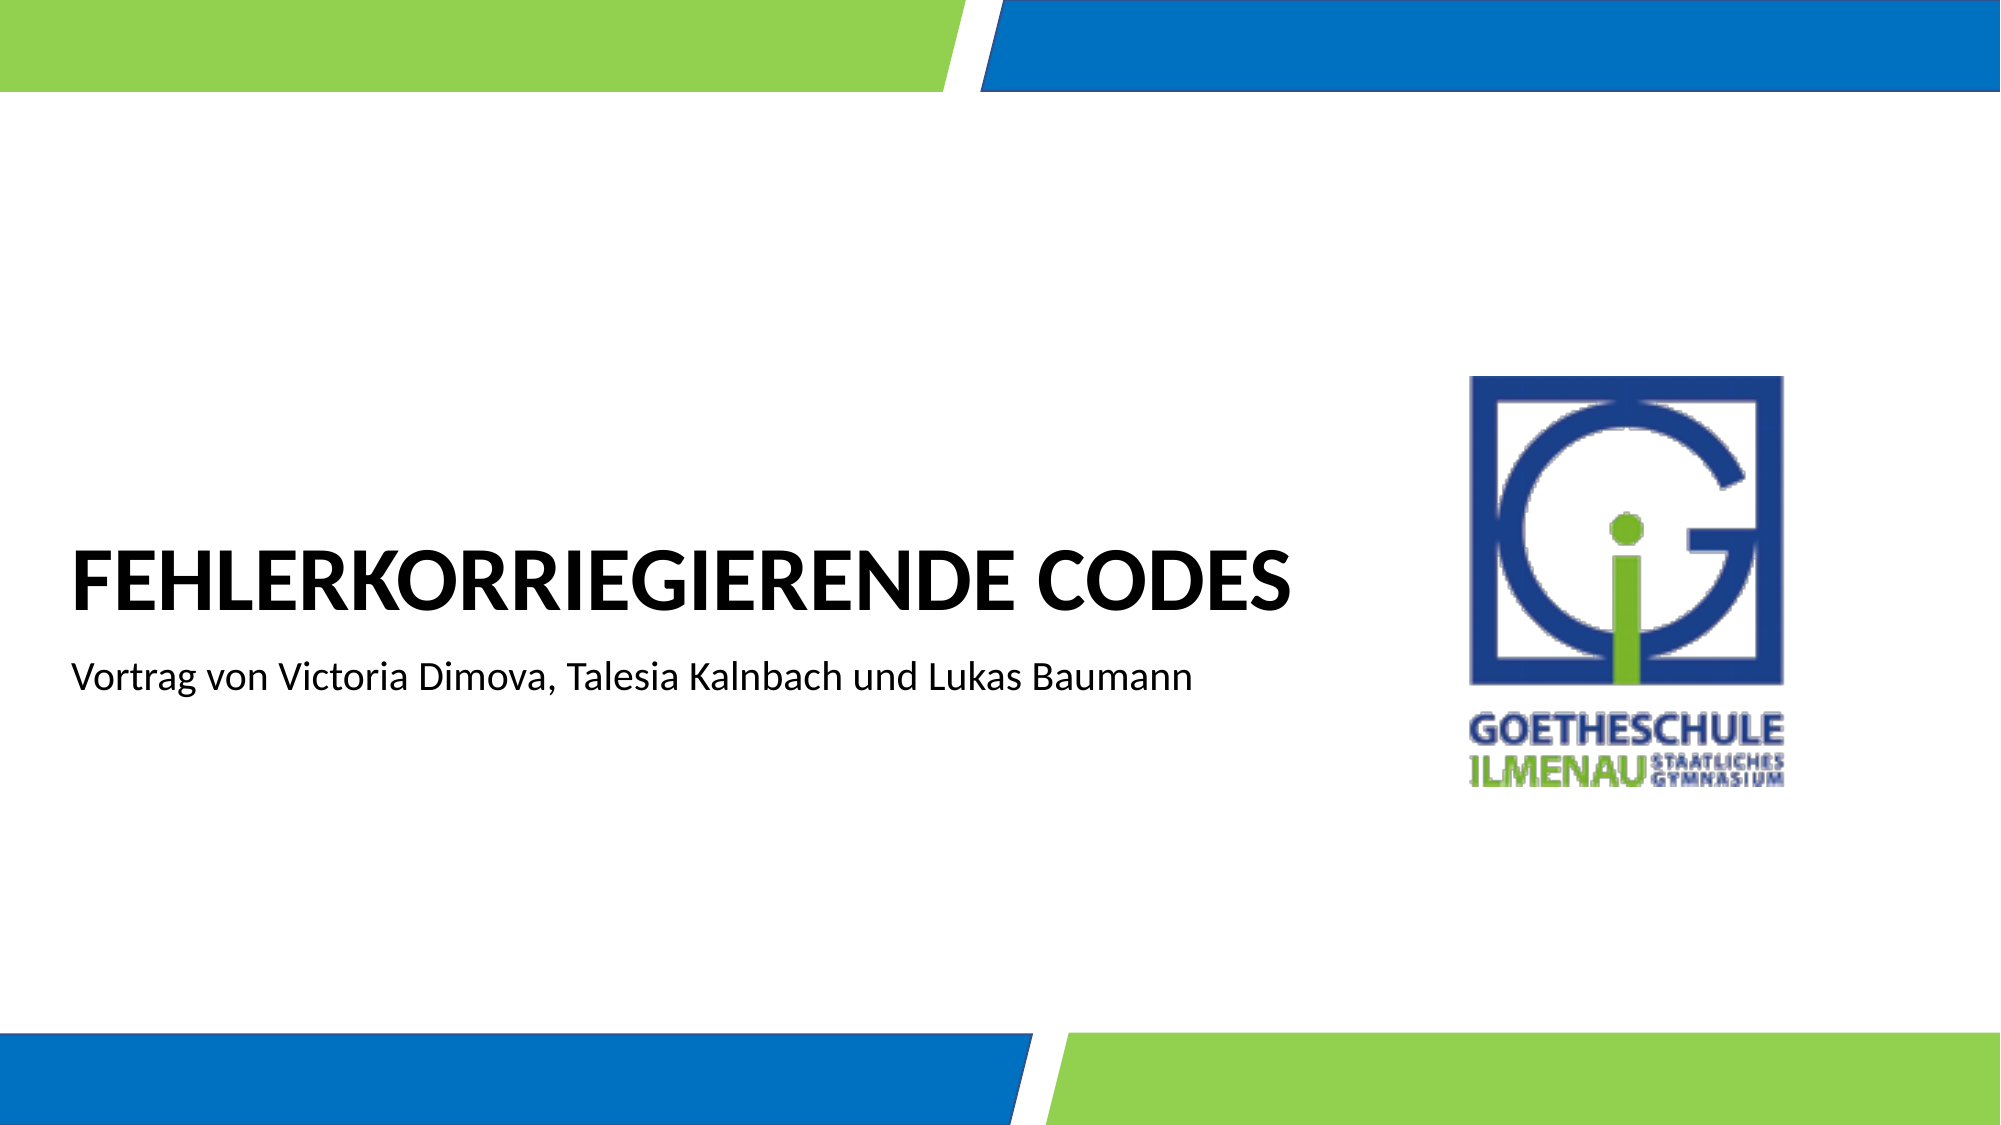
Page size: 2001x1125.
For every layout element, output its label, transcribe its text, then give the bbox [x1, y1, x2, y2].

subtitle Vortrag von Victoria Dimova, Talesia Kalnbach und Lukas Baumann [55, 646, 1556, 919]
picture [1215, 376, 2000, 787]
text_box [0, 1034, 1032, 1125]
text_box [981, 0, 2000, 91]
text_box [1046, 1033, 2000, 1125]
text_box [0, 0, 965, 91]
title FEHLERKORRIEGIERENDE CODES [55, 497, 1215, 639]
